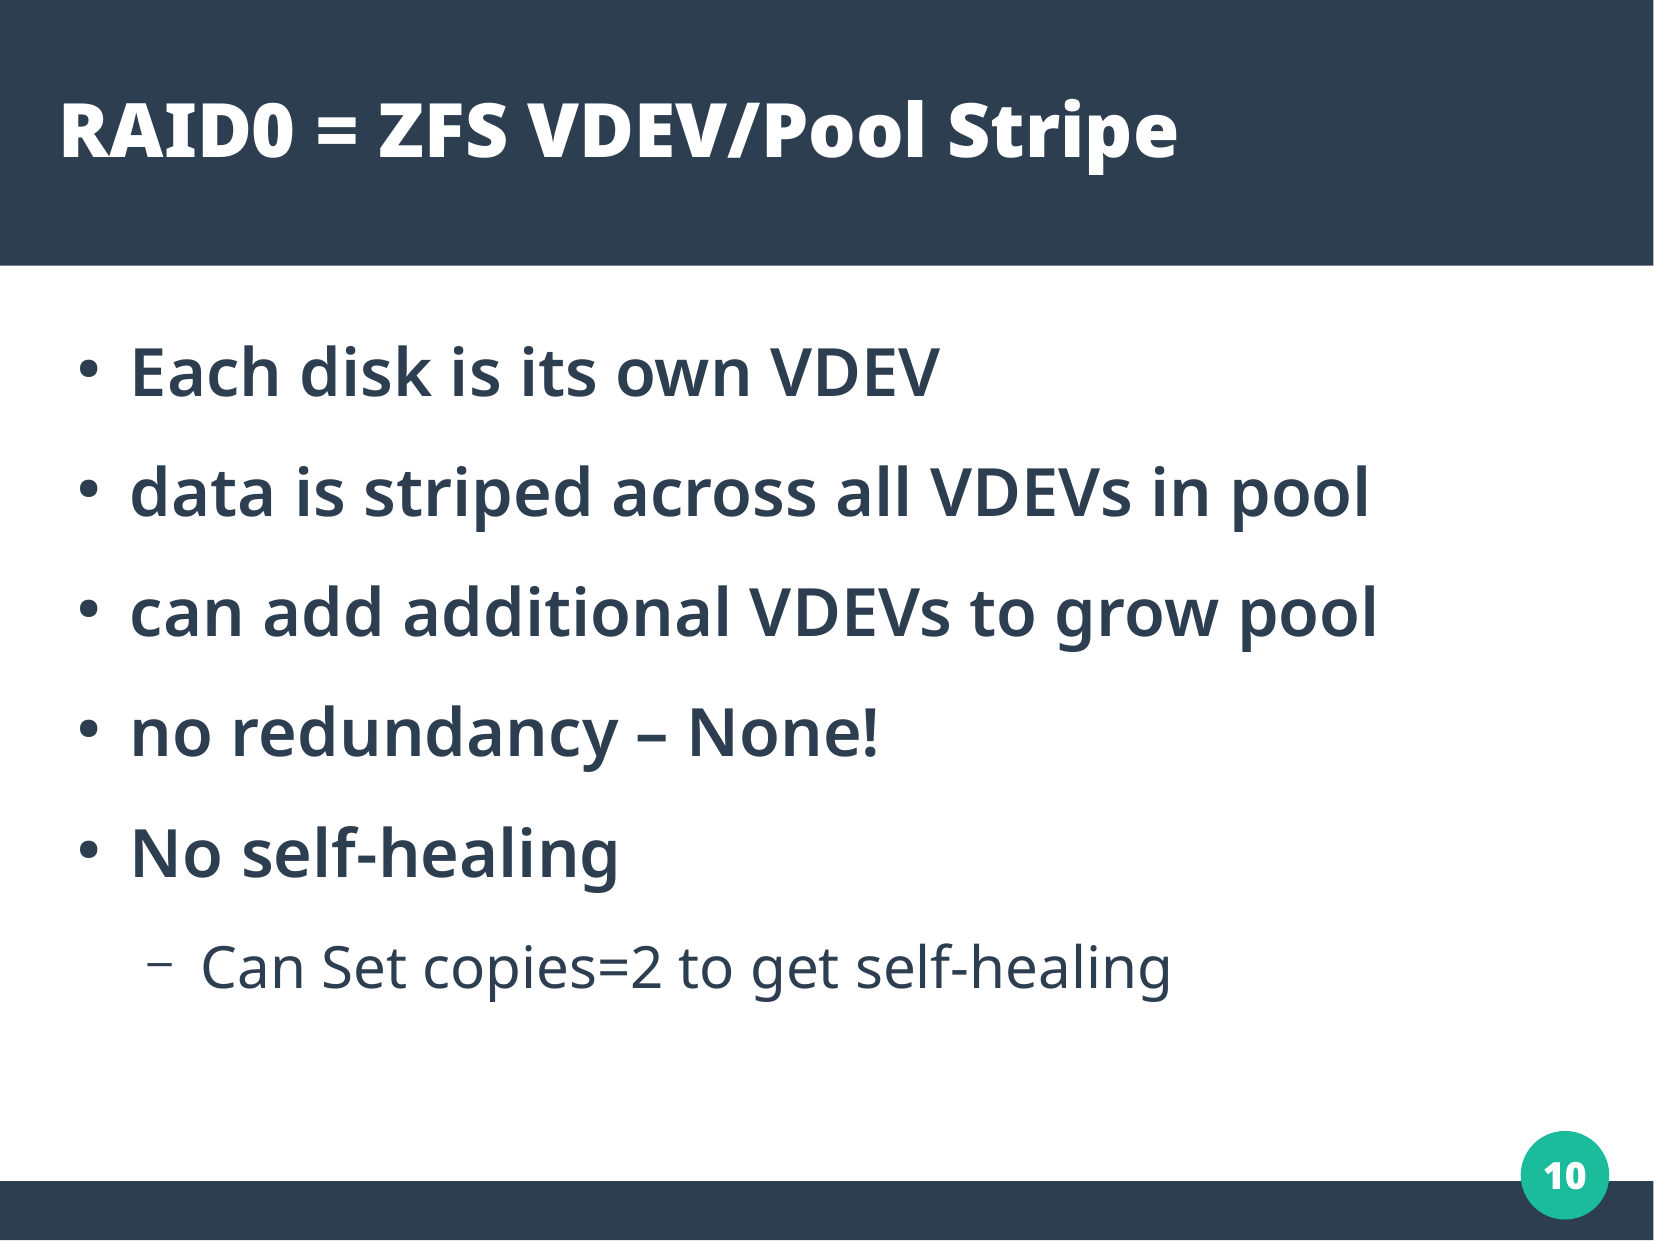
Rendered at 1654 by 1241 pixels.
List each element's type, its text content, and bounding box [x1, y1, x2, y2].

list Each disk is its own VDEV data is striped across all VDEVs in pool can add additional VDEVs to grow pool no redundancy – None! No self-healing Can Set copies=2 to get self-healing [59, 324, 1595, 1152]
title RAID0 = ZFS VDEV/Pool Stripe [59, 49, 1595, 207]
